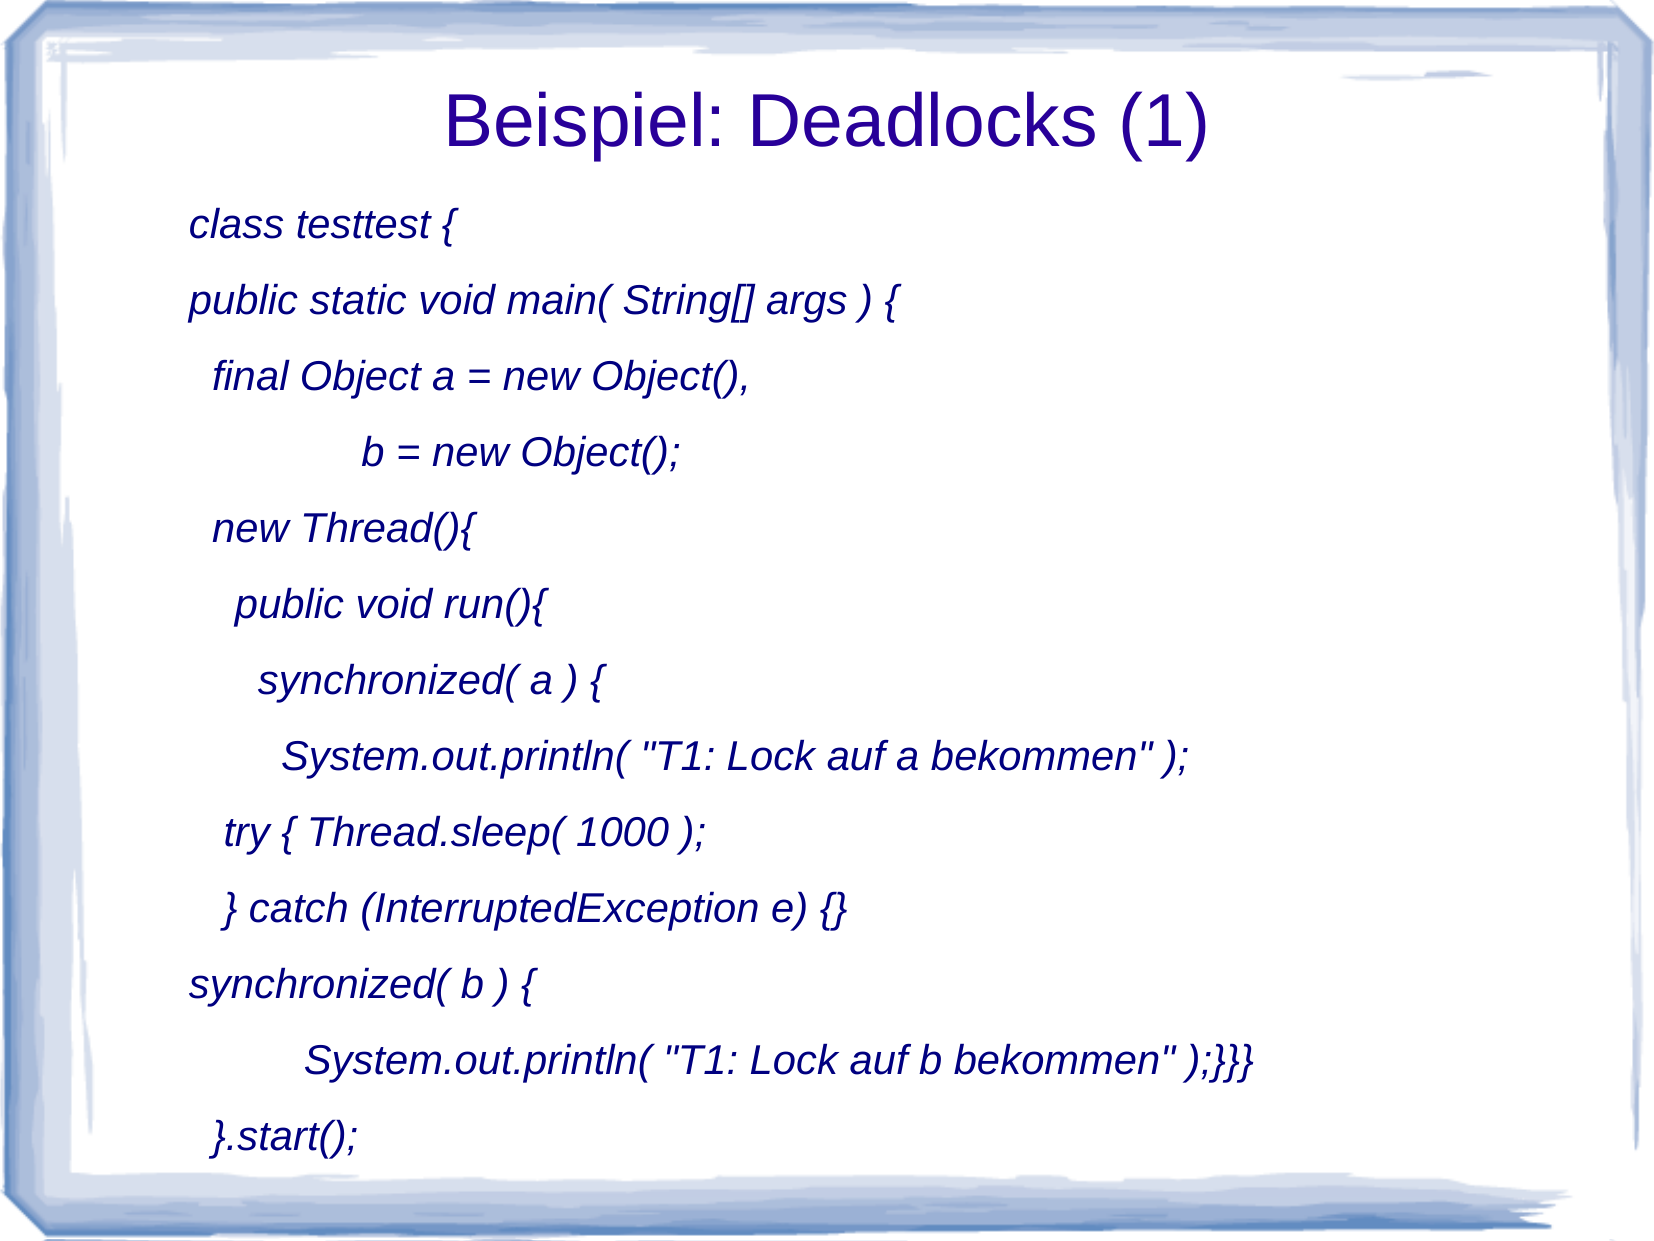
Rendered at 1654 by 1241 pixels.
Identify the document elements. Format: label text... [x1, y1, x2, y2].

list class testtest { public static void main( String[] args ) { final Object a = new Object(), b = new Object(); new Thread(){ public void run(){ synchronized( a ) { System.out.println( "T1: Lock auf a bekommen" ); try { Thread.sleep( 1000 ); } catch (InterruptedException e) {} synchronized( b ) { System.out.println( "T1: Lock auf b bekommen" );}}} }.start(); [118, 200, 1571, 1160]
picture [0, 0, 1654, 1241]
title Beispiel: Deadlocks (1) [82, 17, 1571, 225]
